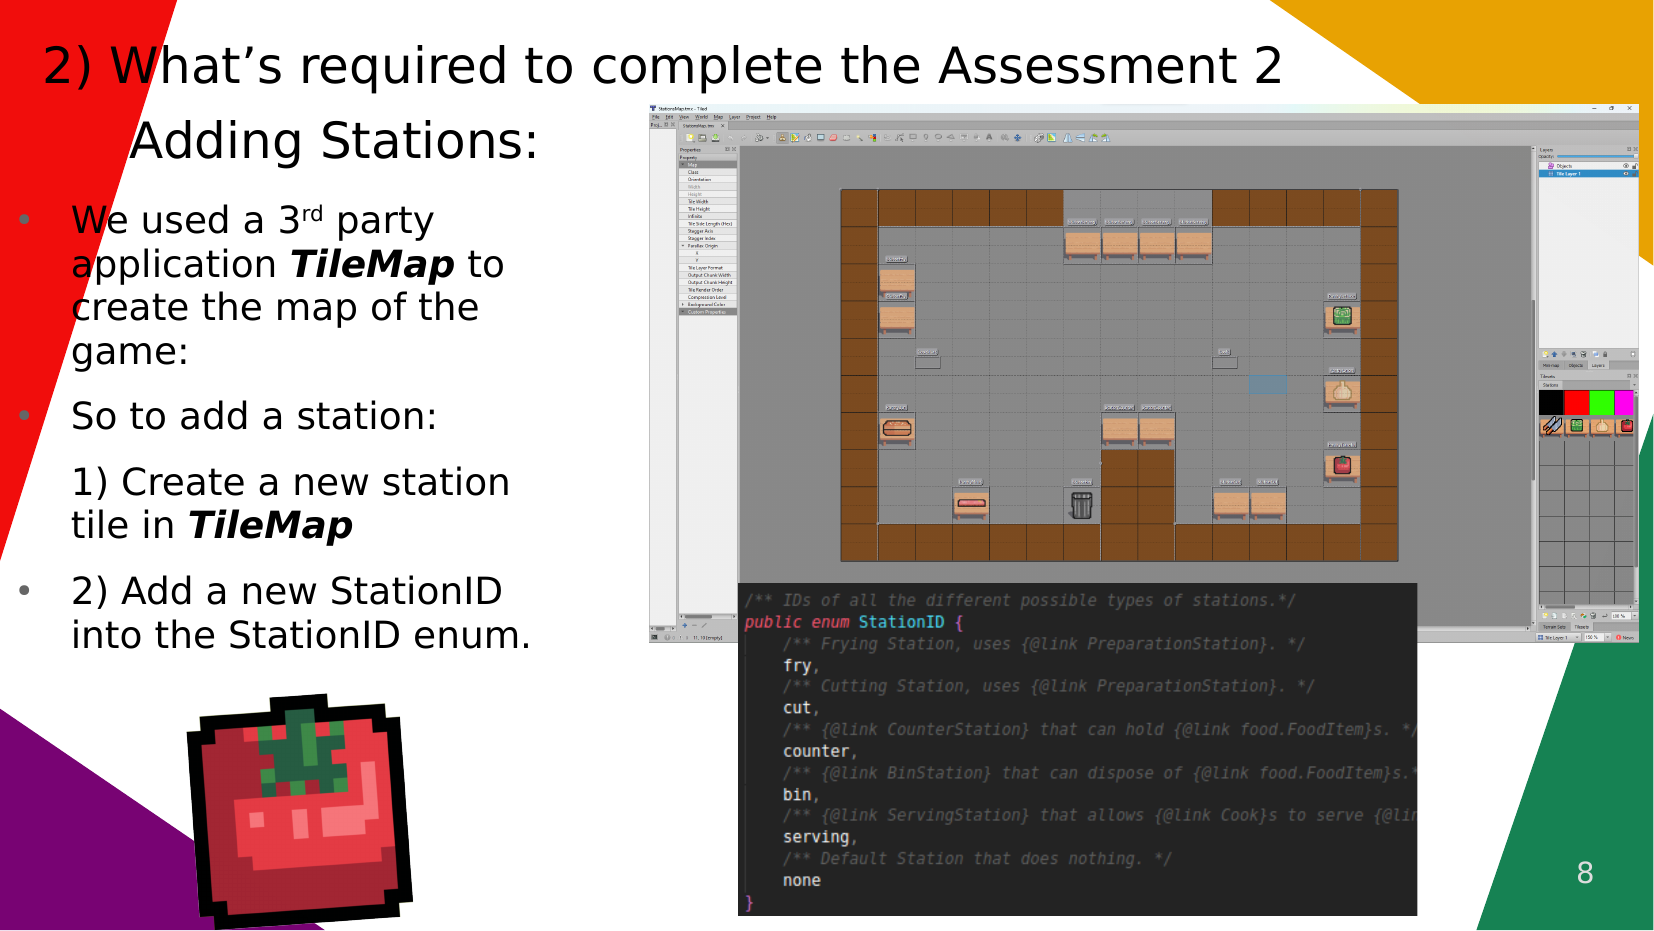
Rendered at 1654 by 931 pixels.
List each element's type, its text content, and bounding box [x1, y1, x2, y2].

list We used a 3rd party application TileMap to create the map of the game: So to add a station: 1) Create a new station tile in TileMap 2) Add a new StationID into the StationID enum. [0, 199, 562, 916]
picture [649, 104, 1639, 916]
title Adding Stations: [129, 82, 827, 200]
title 2) What’s required to complete the Assessment 2 [0, 0, 1477, 144]
picture [184, 688, 414, 931]
